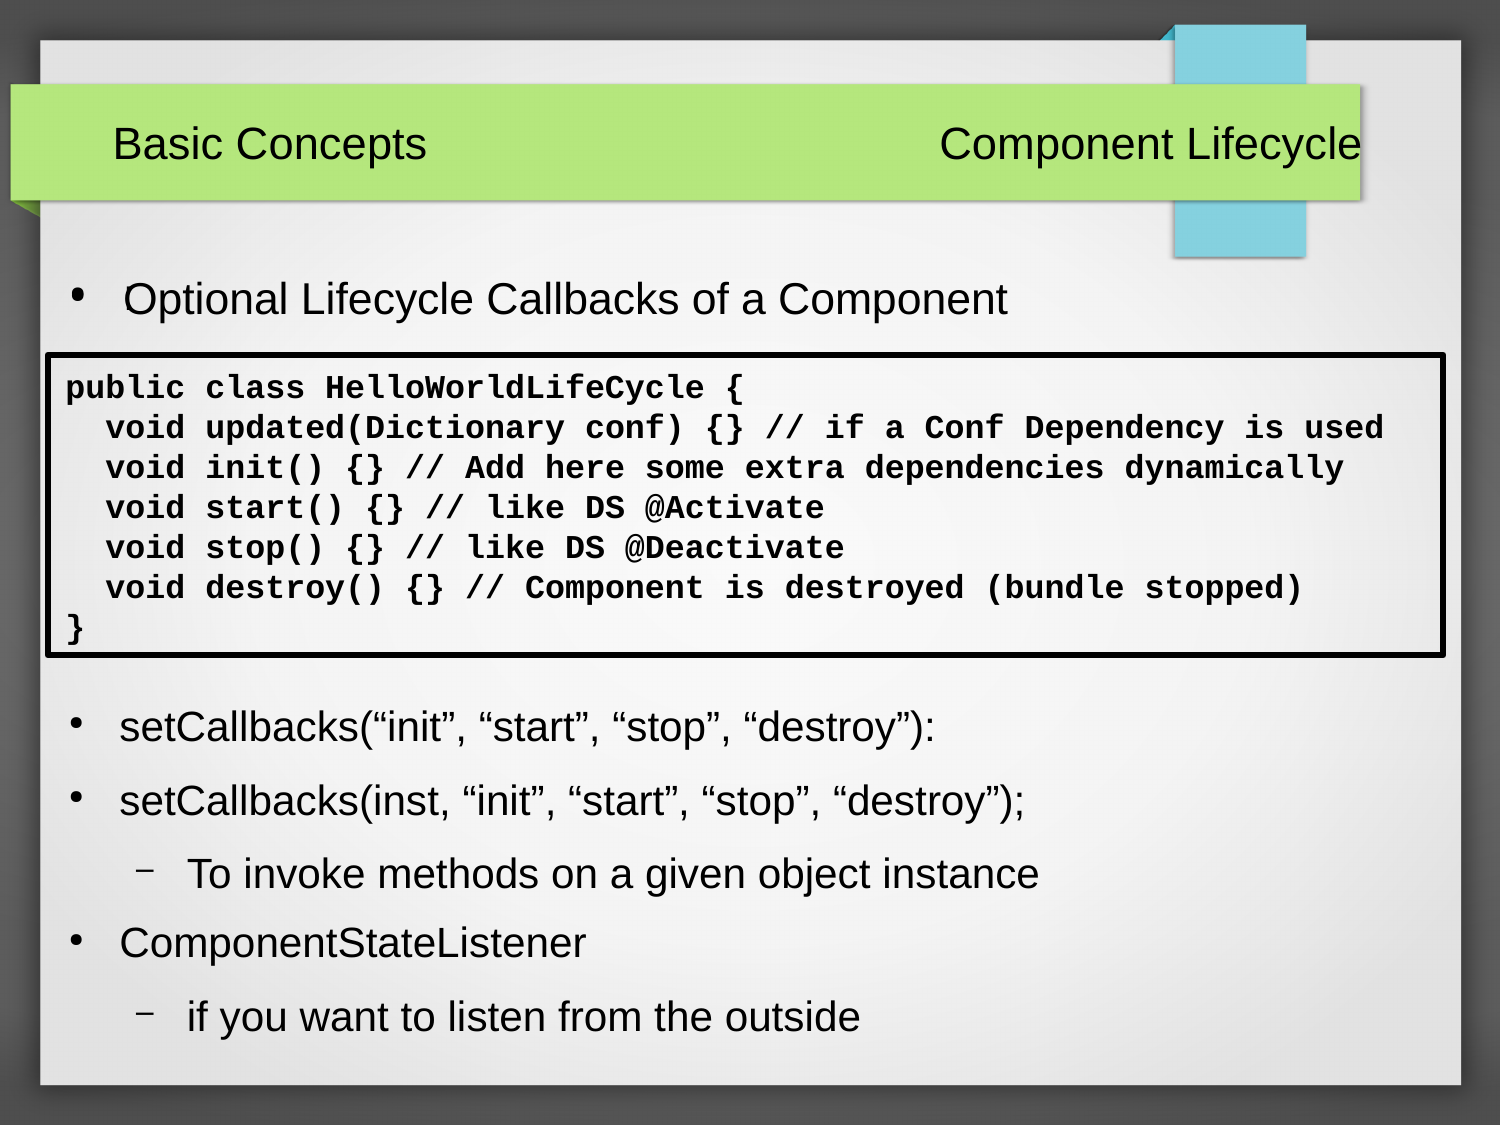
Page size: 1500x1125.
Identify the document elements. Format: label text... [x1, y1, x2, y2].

text_box public class HelloWorldLifeCycle { void updated(Dictionary conf) {} // if a Conf Dependency is used void init() {} // Add here some extra dependencies dynamically void start() {} // like DS @Activate void stop() {} // like DS @Deactivate void destroy() {} // Component is destroyed (bundle stopped) } [47, 354, 1444, 656]
list Optional Lifecycle Callbacks of a Component [52, 270, 1500, 343]
picture [0, 0, 1500, 1125]
list setCallbacks(“init”, “start”, “stop”, “destroy”): setCallbacks(inst, “init”, “start”, “stop”, “destroy”); To invoke methods on a given object instance ComponentStateListener if you want to listen from the outside [52, 699, 1500, 1041]
title Basic Concepts Component Lifecycle [112, 49, 1388, 238]
